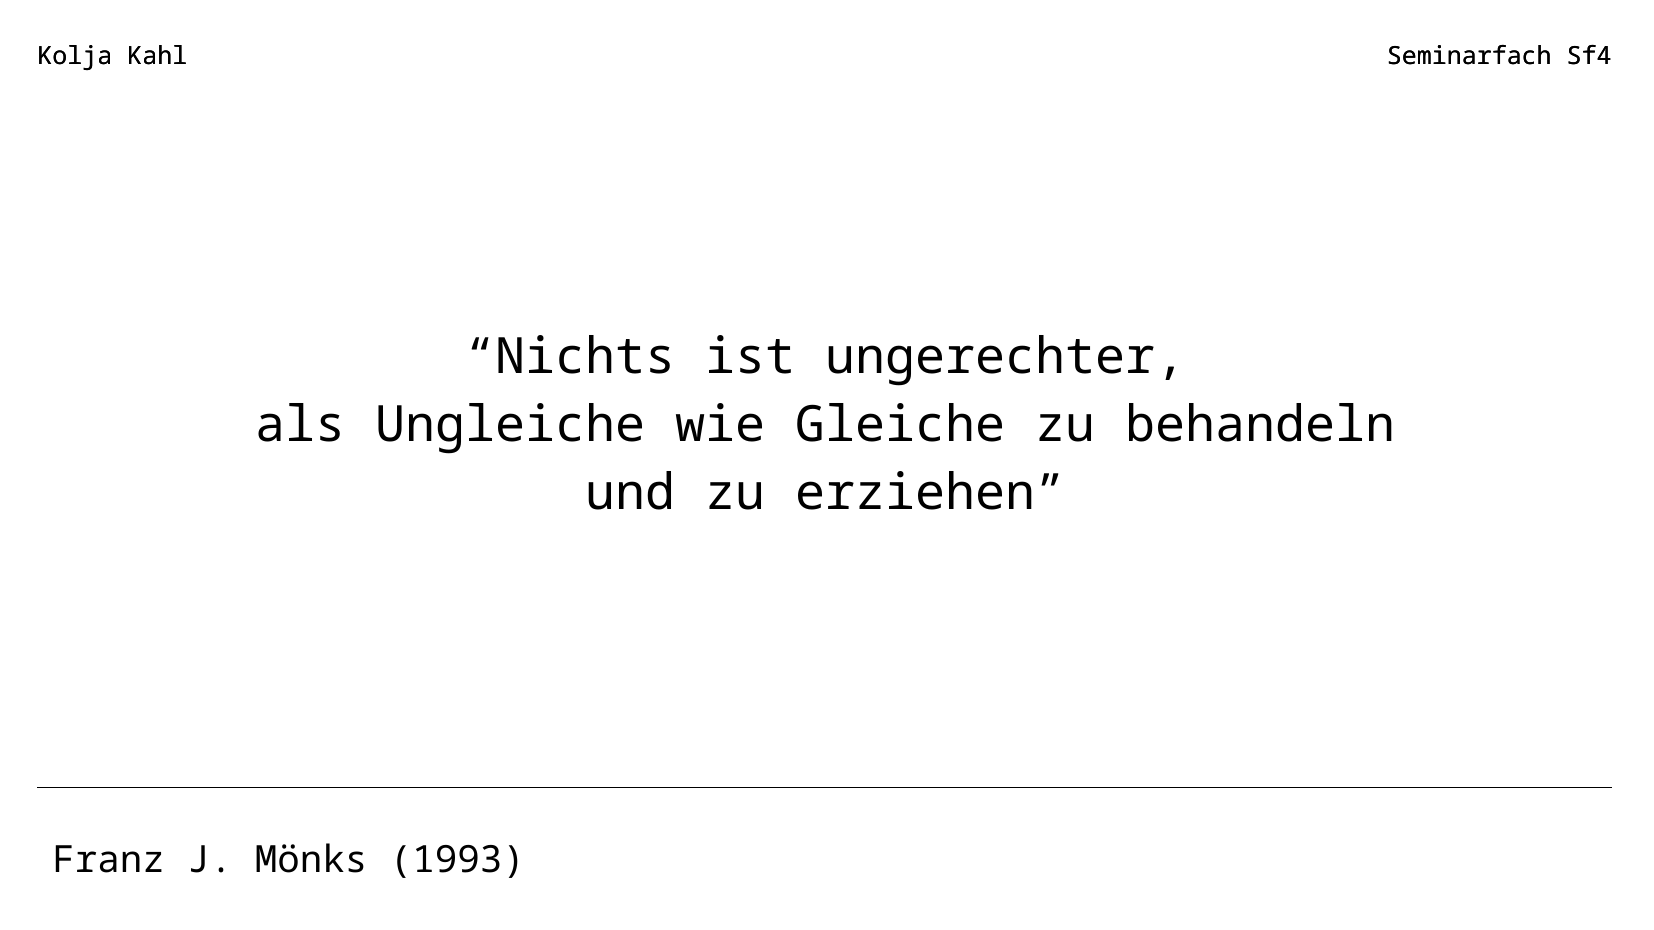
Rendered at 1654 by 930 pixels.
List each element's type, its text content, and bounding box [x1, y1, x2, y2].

text_box “Nichts ist ungerechter, als Ungleiche wie Gleiche zu behandeln und zu erziehen” [37, 131, 1613, 713]
text_box Franz J. Mönks (1993) [37, 825, 563, 930]
title Seminarfach Sf4 [1312, 37, 1612, 76]
title Kolja Kahl [37, 37, 225, 76]
